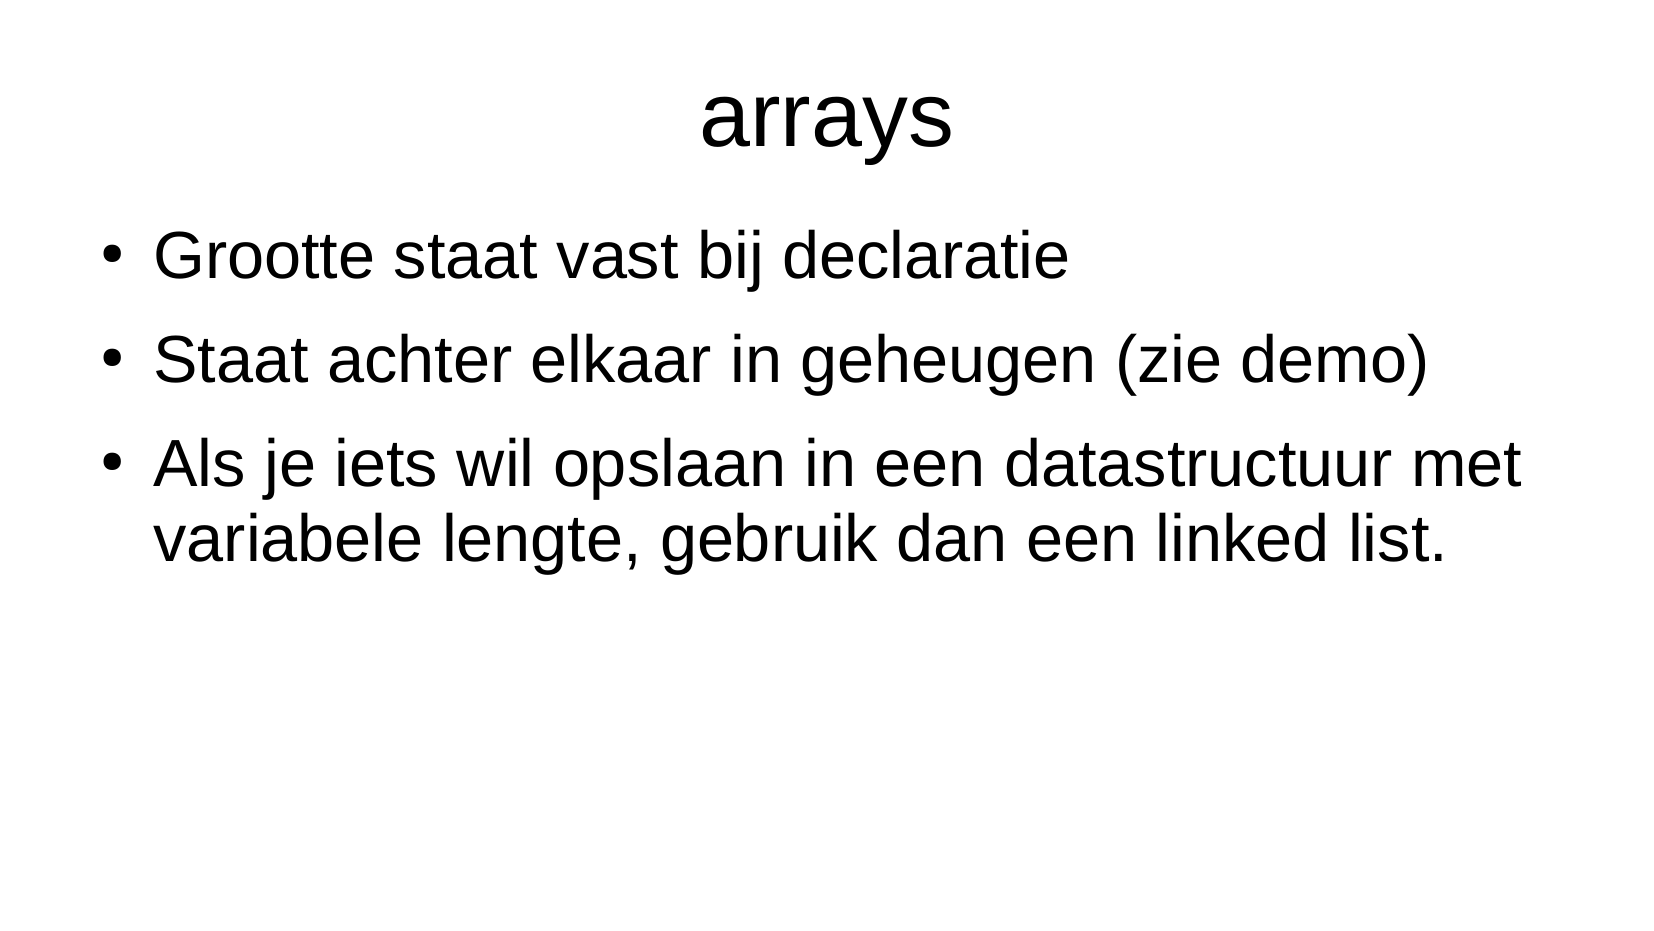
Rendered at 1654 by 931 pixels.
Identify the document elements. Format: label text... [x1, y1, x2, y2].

list Grootte staat vast bij declaratie Staat achter elkaar in geheugen (zie demo) Als je iets wil opslaan in een datastructuur met variabele lengte, gebruik dan een linked list. [82, 217, 1571, 758]
title arrays [82, 37, 1571, 193]
